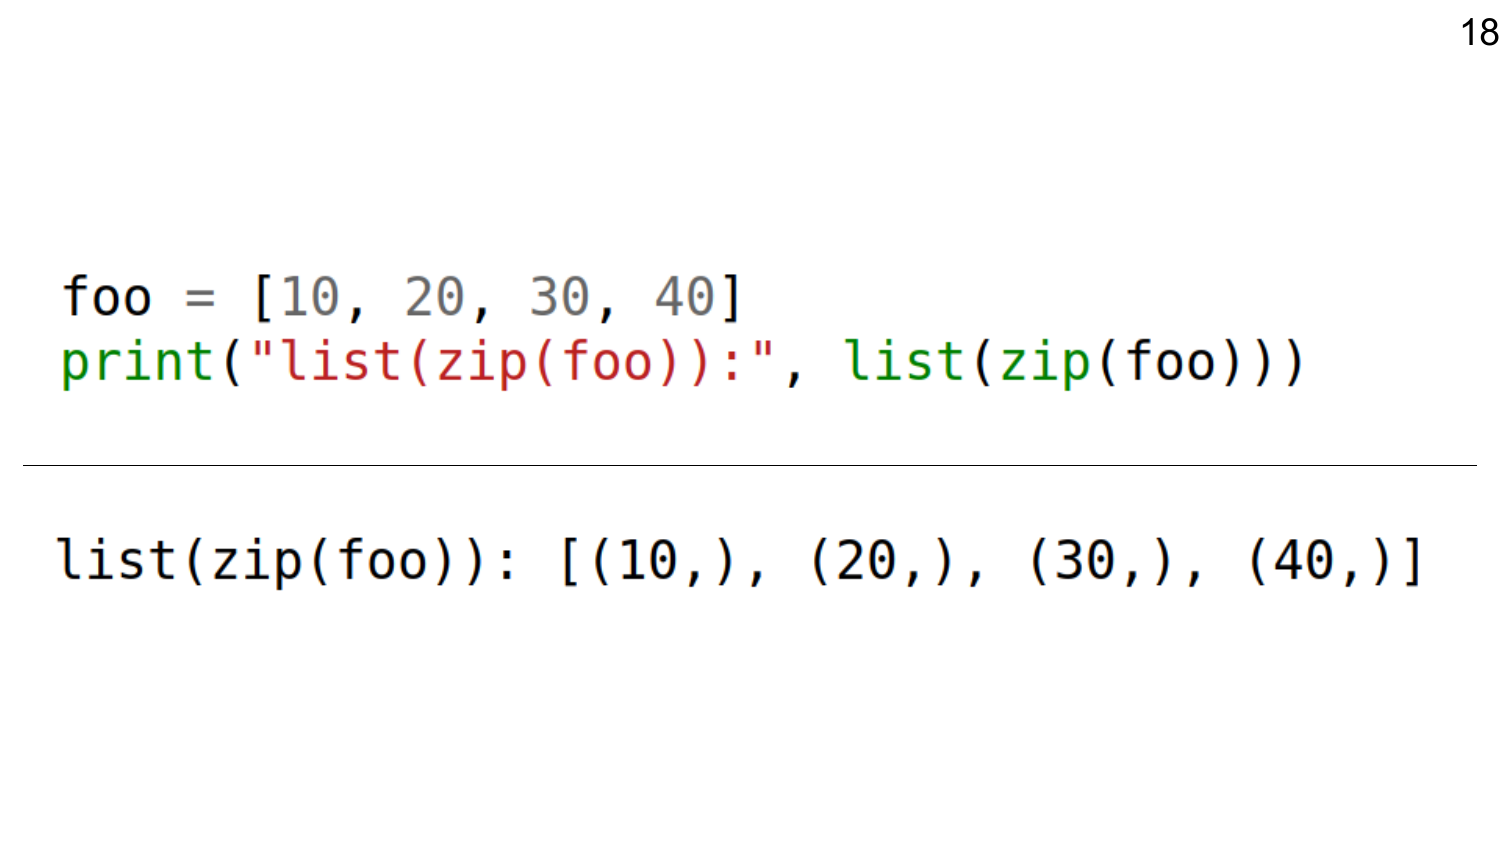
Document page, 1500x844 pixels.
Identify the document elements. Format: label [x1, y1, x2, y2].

picture [47, 519, 1429, 603]
picture [53, 259, 1312, 399]
